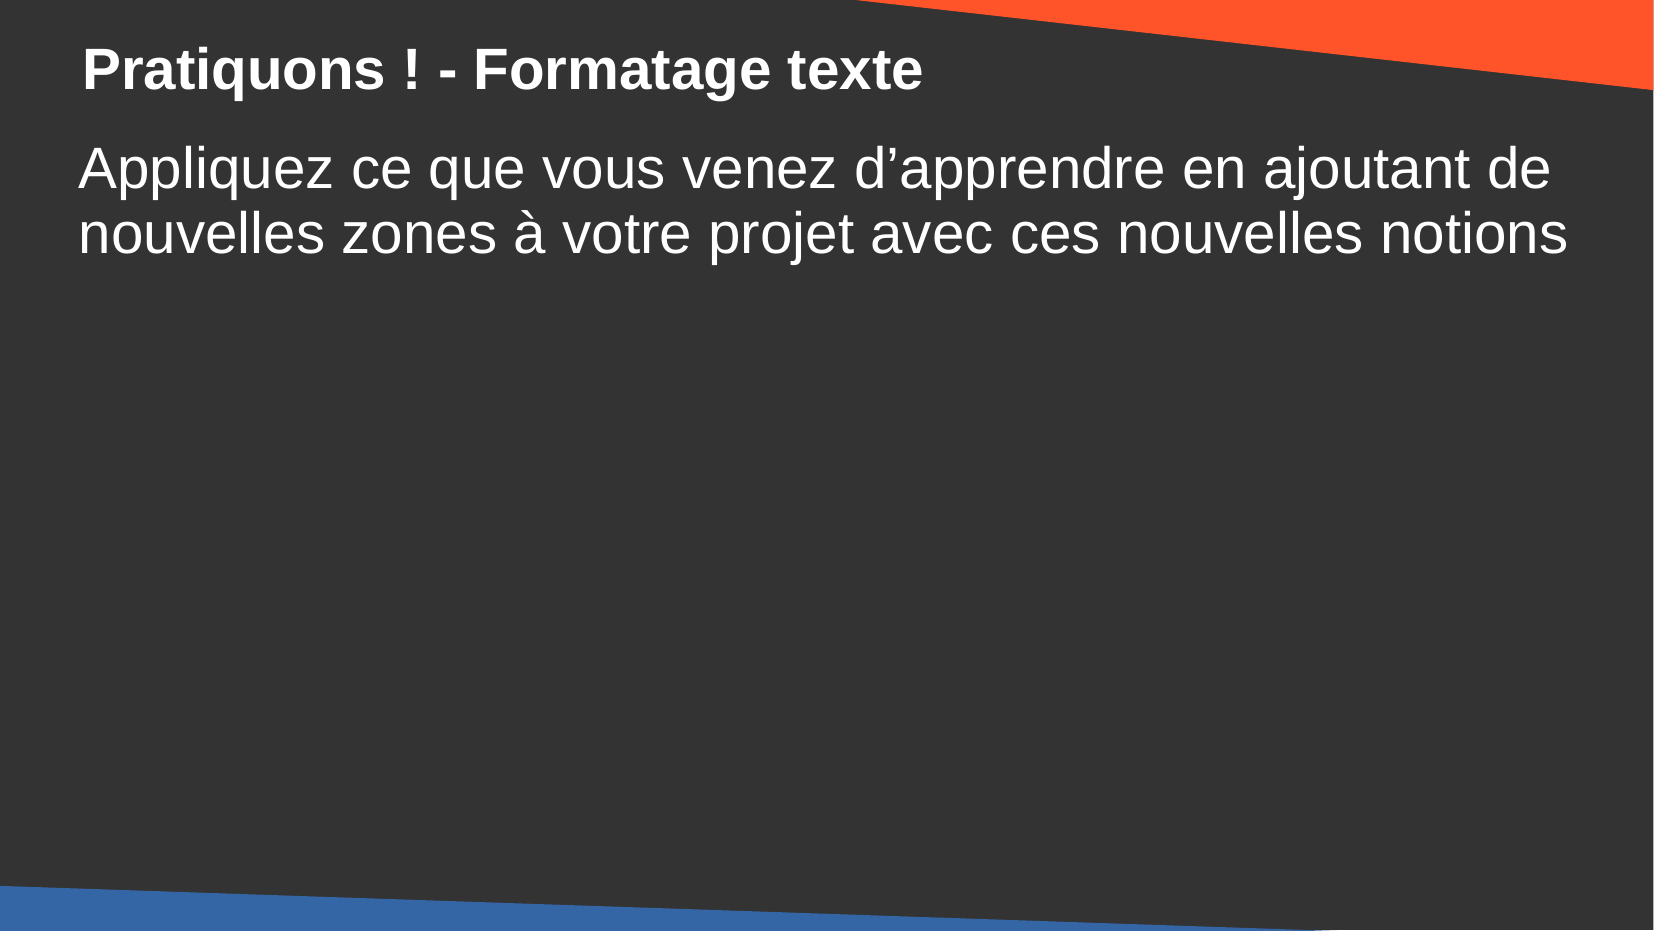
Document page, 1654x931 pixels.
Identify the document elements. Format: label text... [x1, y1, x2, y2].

list Appliquez ce que vous venez d’apprendre en ajoutant de nouvelles zones à votre projet avec ces nouvelles notions [78, 135, 1618, 721]
title Pratiquons ! - Formatage texte [82, 37, 1571, 114]
text_box [0, 885, 1337, 931]
text_box [855, 0, 1654, 91]
